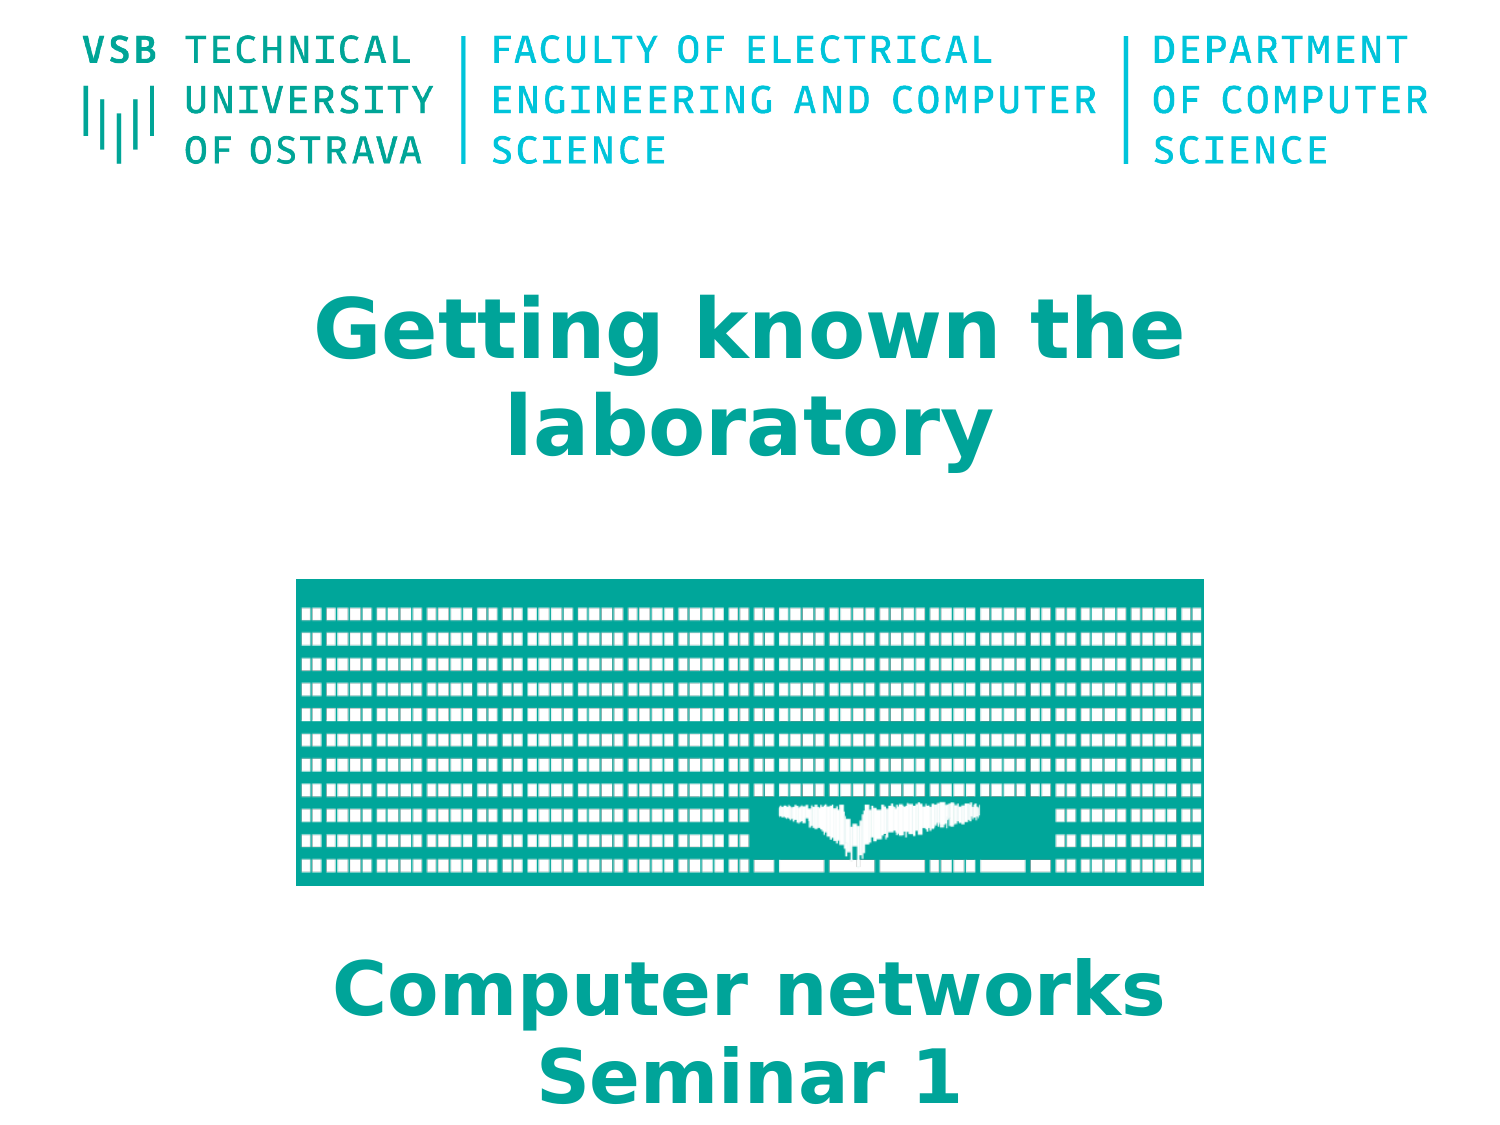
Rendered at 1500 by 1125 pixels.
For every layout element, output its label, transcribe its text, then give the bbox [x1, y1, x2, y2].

picture [4, 0, 1500, 240]
picture [296, 579, 1204, 886]
text_box Computer networks Seminar 1 [56, 938, 1444, 1125]
title Getting known the laboratory [150, 240, 1350, 526]
